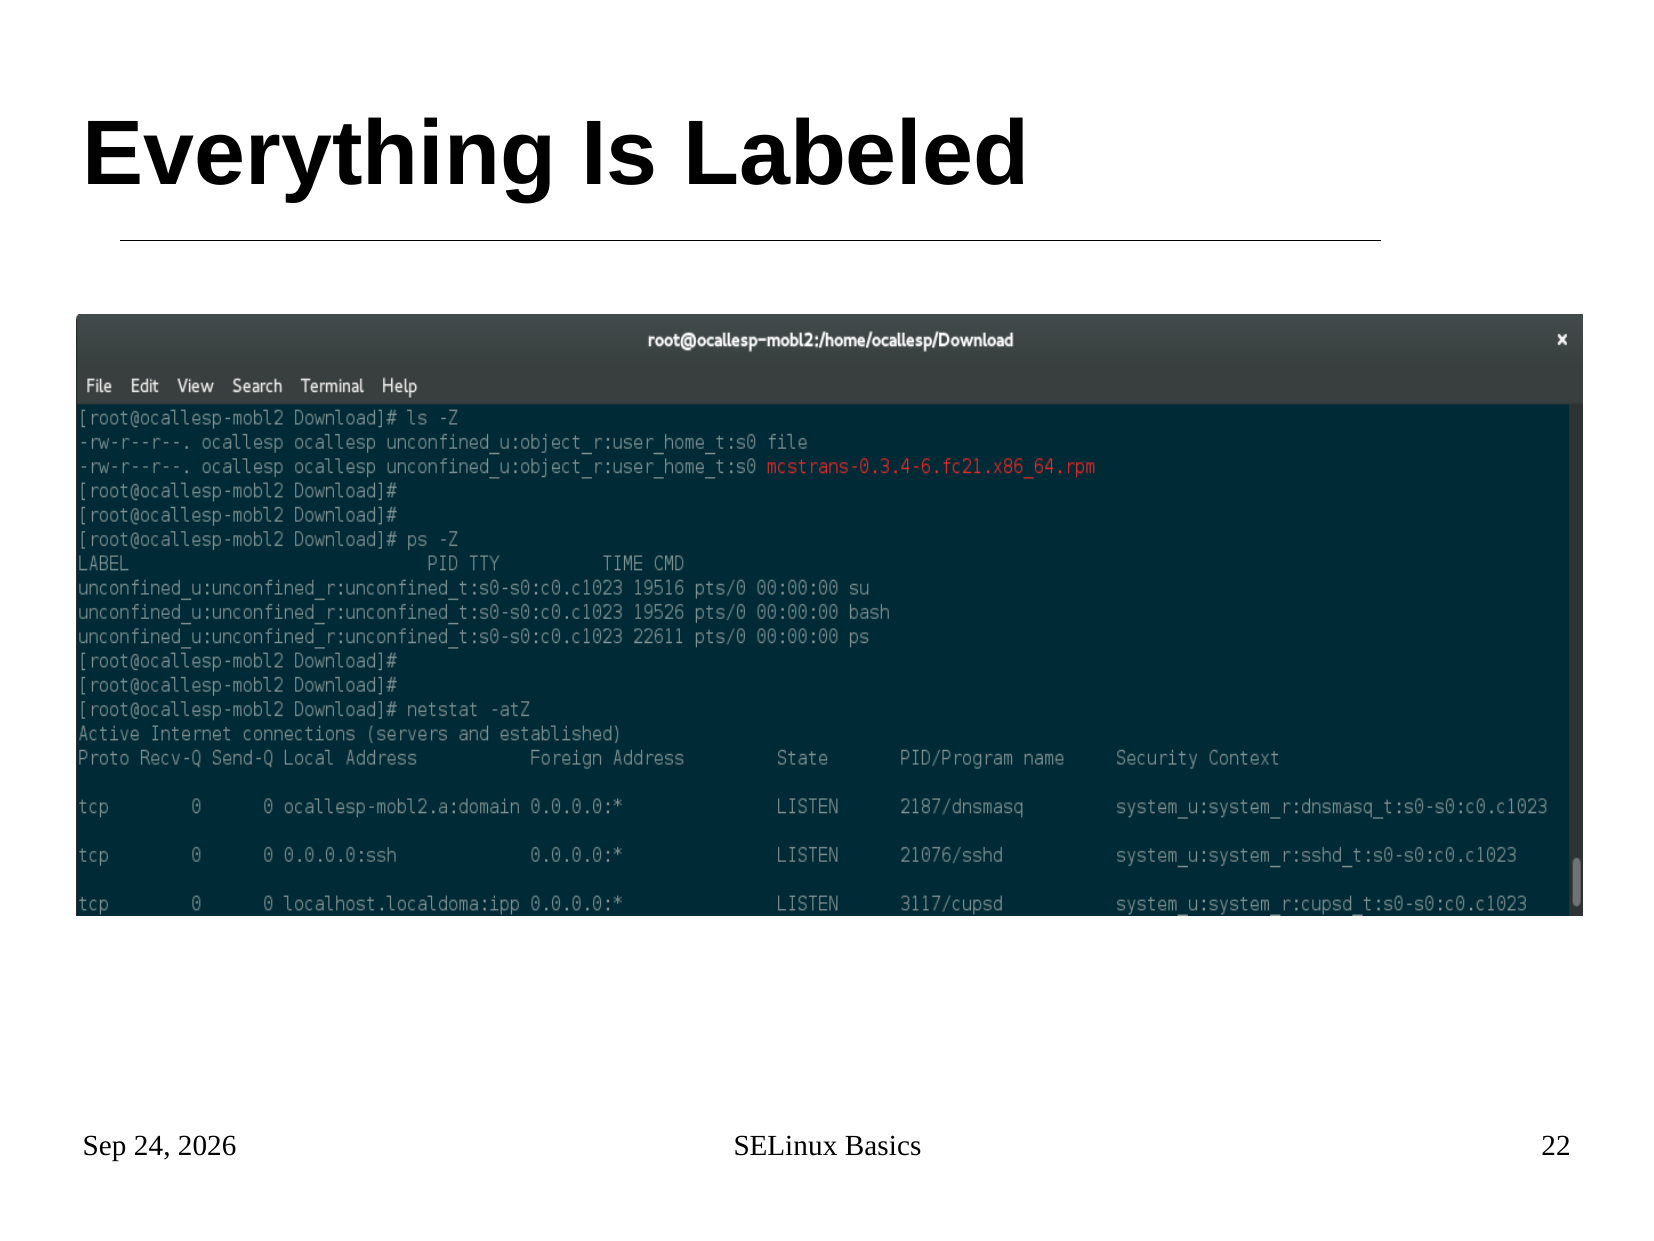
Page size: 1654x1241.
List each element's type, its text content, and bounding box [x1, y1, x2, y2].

picture [553, 896, 560, 905]
picture [1118, 750, 1125, 757]
picture [820, 629, 827, 643]
picture [439, 730, 446, 740]
picture [666, 610, 672, 618]
picture [789, 463, 796, 473]
picture [594, 799, 601, 813]
picture [162, 584, 169, 594]
picture [481, 609, 488, 618]
picture [100, 536, 107, 546]
picture [203, 414, 210, 424]
picture [111, 683, 118, 691]
picture [1005, 803, 1012, 813]
picture [92, 511, 98, 521]
picture [974, 900, 981, 910]
picture [92, 536, 98, 545]
picture [994, 807, 1001, 813]
picture [1498, 847, 1505, 853]
picture [203, 681, 210, 691]
picture [604, 587, 610, 594]
picture [881, 459, 888, 473]
picture [1159, 803, 1166, 813]
picture [121, 754, 128, 764]
picture [316, 706, 333, 715]
picture [347, 681, 354, 691]
picture [1303, 799, 1310, 813]
picture [296, 584, 303, 594]
picture [1395, 896, 1402, 910]
picture [316, 681, 333, 691]
picture [306, 536, 316, 546]
picture [522, 580, 529, 594]
picture [532, 730, 539, 740]
picture [655, 610, 662, 618]
picture [1518, 896, 1525, 910]
picture [789, 629, 796, 643]
picture [224, 754, 229, 764]
picture [850, 584, 857, 594]
picture [285, 608, 292, 618]
picture [316, 536, 333, 545]
picture [398, 900, 405, 910]
picture [213, 657, 220, 671]
picture [986, 754, 992, 763]
picture [347, 463, 354, 473]
picture [431, 704, 435, 716]
picture [676, 754, 683, 760]
picture [234, 536, 241, 545]
picture [193, 511, 200, 521]
picture [696, 584, 703, 597]
picture [604, 611, 610, 618]
picture [902, 799, 909, 805]
picture [994, 854, 1001, 861]
picture [234, 633, 240, 643]
picture [460, 900, 467, 910]
picture [1005, 754, 1012, 764]
picture [409, 536, 416, 546]
picture [1148, 755, 1155, 764]
picture [922, 847, 929, 861]
picture [1015, 459, 1022, 473]
picture [429, 584, 436, 594]
picture [1251, 754, 1258, 764]
picture [511, 608, 518, 618]
picture [419, 900, 426, 910]
picture [162, 487, 169, 497]
picture [388, 677, 396, 691]
picture [1231, 754, 1238, 763]
picture [203, 540, 210, 546]
picture [460, 803, 467, 813]
picture [337, 803, 344, 813]
picture [326, 730, 333, 740]
picture [244, 730, 250, 740]
picture [1118, 900, 1125, 910]
picture [162, 633, 169, 643]
picture [645, 604, 652, 616]
picture [1056, 754, 1063, 764]
picture [470, 900, 477, 910]
picture [801, 460, 805, 473]
picture [100, 681, 107, 691]
picture [902, 750, 909, 759]
picture [994, 900, 1001, 910]
picture [92, 414, 98, 424]
picture [255, 414, 262, 424]
picture [1364, 803, 1371, 813]
picture [234, 706, 241, 715]
picture [203, 463, 210, 473]
picture [676, 583, 683, 594]
picture [696, 438, 703, 446]
picture [594, 580, 601, 594]
picture [850, 633, 857, 646]
picture [316, 900, 323, 910]
picture [501, 900, 508, 910]
picture [1210, 900, 1217, 910]
picture [92, 487, 98, 497]
picture [296, 900, 303, 910]
picture [224, 463, 231, 473]
picture [368, 653, 375, 667]
picture [275, 633, 282, 643]
picture [132, 679, 138, 690]
picture [1436, 851, 1442, 861]
picture [213, 511, 220, 525]
picture [696, 463, 703, 473]
picture [265, 799, 272, 813]
picture [368, 702, 375, 716]
picture [799, 580, 806, 587]
picture [1385, 900, 1392, 910]
picture [624, 438, 631, 448]
picture [481, 633, 488, 643]
picture [974, 803, 981, 813]
picture [213, 463, 219, 473]
picture [92, 657, 98, 667]
picture [234, 487, 241, 497]
picture [316, 414, 333, 424]
picture [111, 536, 118, 544]
picture [1015, 803, 1022, 813]
picture [1169, 851, 1176, 861]
picture [615, 750, 621, 764]
picture [532, 438, 539, 448]
picture [100, 556, 107, 570]
picture [994, 463, 1000, 473]
picture [676, 438, 683, 448]
picture [100, 706, 107, 716]
picture [655, 586, 662, 594]
picture [594, 629, 601, 643]
picture [162, 414, 169, 424]
picture [195, 730, 210, 734]
picture [1169, 803, 1176, 812]
picture [378, 584, 385, 594]
picture [1446, 900, 1452, 910]
picture [696, 633, 703, 646]
picture [111, 633, 118, 641]
picture [347, 847, 354, 859]
picture [275, 702, 282, 716]
picture [316, 657, 333, 667]
picture [963, 758, 971, 764]
picture [100, 608, 106, 618]
picture [368, 508, 375, 521]
picture [922, 459, 929, 473]
picture [431, 730, 437, 739]
picture [1446, 799, 1453, 813]
picture [429, 633, 436, 643]
picture [285, 847, 292, 861]
picture [357, 900, 364, 910]
picture [439, 706, 446, 716]
picture [1138, 807, 1145, 813]
picture [460, 706, 467, 716]
picture [604, 637, 611, 643]
picture [594, 847, 601, 861]
picture [193, 681, 200, 691]
picture [614, 604, 621, 618]
picture [1375, 851, 1381, 861]
picture [1416, 847, 1423, 861]
picture [491, 580, 498, 594]
picture [90, 730, 96, 740]
picture [799, 604, 806, 618]
picture [799, 896, 806, 903]
picture [439, 584, 446, 594]
picture [594, 604, 601, 618]
picture [963, 459, 971, 473]
picture [80, 726, 86, 740]
picture [481, 584, 488, 594]
picture [758, 580, 765, 587]
picture [224, 438, 231, 448]
picture [542, 633, 548, 643]
picture [1354, 803, 1361, 813]
picture [76, 314, 1583, 916]
picture [1467, 851, 1473, 861]
picture [439, 900, 446, 910]
picture [553, 604, 560, 614]
picture [769, 580, 775, 587]
picture [357, 511, 364, 521]
picture [244, 608, 251, 618]
picture [306, 463, 312, 473]
picture [1190, 803, 1197, 813]
picture [347, 487, 354, 497]
title Everything Is Labeled [82, 49, 1571, 257]
picture [111, 584, 118, 594]
picture [1231, 803, 1238, 813]
picture [378, 730, 385, 740]
picture [439, 807, 446, 813]
picture [470, 463, 477, 473]
picture [594, 730, 601, 740]
picture [676, 607, 683, 618]
picture [162, 511, 169, 521]
picture [285, 633, 292, 642]
picture [1344, 803, 1351, 813]
picture [213, 609, 220, 618]
picture [1436, 807, 1443, 813]
picture [491, 803, 498, 813]
picture [553, 799, 560, 808]
picture [296, 633, 303, 643]
picture [573, 847, 580, 861]
picture [799, 799, 806, 806]
picture [666, 556, 673, 569]
picture [470, 438, 477, 446]
picture [275, 660, 281, 667]
picture [132, 654, 138, 666]
picture [193, 706, 200, 716]
picture [953, 900, 959, 910]
picture [398, 799, 405, 813]
picture [203, 710, 210, 716]
picture [1118, 803, 1125, 813]
picture [955, 754, 961, 763]
picture [162, 706, 169, 716]
picture [244, 657, 251, 667]
picture [131, 484, 138, 496]
picture [1169, 900, 1176, 910]
picture [357, 540, 364, 546]
picture [604, 580, 611, 586]
picture [409, 706, 416, 715]
picture [100, 414, 107, 424]
picture [357, 438, 364, 448]
picture [409, 754, 416, 764]
picture [306, 414, 316, 424]
picture [532, 847, 539, 859]
picture [1405, 851, 1412, 861]
picture [563, 754, 570, 764]
picture [111, 414, 118, 424]
picture [213, 536, 220, 549]
picture [933, 896, 940, 902]
picture [347, 803, 354, 813]
picture [635, 635, 642, 643]
picture [429, 896, 435, 910]
picture [573, 609, 579, 618]
picture [347, 706, 354, 716]
picture [532, 463, 539, 473]
picture [100, 803, 107, 816]
picture [984, 803, 991, 812]
picture [1159, 851, 1165, 861]
picture [316, 511, 333, 521]
picture [388, 410, 396, 424]
picture [162, 536, 169, 546]
picture [213, 681, 220, 695]
picture [953, 463, 959, 473]
picture [830, 580, 837, 587]
picture [686, 463, 693, 472]
picture [255, 511, 262, 521]
picture [522, 463, 529, 471]
picture [234, 584, 240, 594]
picture [1539, 799, 1546, 813]
picture [347, 900, 354, 910]
picture [779, 463, 784, 473]
picture [387, 483, 396, 497]
picture [481, 435, 488, 448]
picture [203, 487, 210, 497]
picture [717, 608, 724, 618]
picture [92, 681, 98, 691]
picture [111, 487, 118, 497]
picture [111, 706, 118, 714]
picture [1035, 459, 1042, 473]
picture [964, 901, 971, 910]
picture [1138, 851, 1145, 861]
picture [861, 459, 868, 473]
picture [398, 754, 405, 764]
picture [1323, 900, 1330, 910]
picture [419, 414, 426, 424]
picture [347, 438, 354, 448]
picture [306, 803, 313, 813]
picture [368, 438, 375, 448]
picture [92, 754, 98, 764]
picture [624, 556, 631, 570]
picture [1467, 803, 1473, 813]
picture [553, 580, 560, 594]
picture [1518, 799, 1525, 813]
picture [244, 511, 251, 521]
picture [131, 730, 138, 740]
picture [717, 584, 724, 594]
picture [296, 410, 303, 424]
picture [666, 463, 673, 472]
picture [244, 633, 251, 643]
picture [974, 851, 981, 857]
picture [655, 754, 662, 764]
picture [1210, 803, 1217, 813]
picture [316, 756, 323, 764]
picture [244, 414, 251, 424]
picture [542, 608, 548, 618]
picture [758, 604, 765, 618]
picture [162, 657, 169, 667]
picture [1138, 754, 1144, 764]
picture [306, 633, 313, 643]
picture [1138, 900, 1145, 910]
picture [789, 580, 796, 594]
picture [213, 585, 220, 594]
picture [696, 608, 703, 622]
picture [522, 604, 529, 618]
picture [1477, 900, 1483, 910]
picture [90, 556, 97, 570]
picture [80, 750, 87, 759]
picture [963, 803, 971, 812]
picture [318, 799, 322, 813]
picture [624, 463, 631, 473]
picture [368, 532, 375, 546]
picture [92, 438, 109, 448]
picture [1046, 459, 1053, 473]
picture [1333, 900, 1340, 910]
picture [296, 653, 303, 667]
picture [296, 438, 303, 448]
picture [306, 681, 316, 691]
picture [347, 511, 354, 521]
picture [624, 754, 631, 761]
picture [244, 536, 251, 546]
picture [398, 463, 405, 472]
picture [419, 438, 426, 448]
picture [100, 851, 107, 865]
picture [481, 459, 488, 473]
picture [542, 754, 549, 764]
picture [275, 507, 282, 513]
picture [306, 657, 316, 667]
picture [419, 536, 426, 546]
picture [92, 706, 98, 715]
picture [183, 730, 190, 740]
picture [100, 900, 107, 914]
picture [1005, 459, 1012, 473]
picture [799, 754, 806, 764]
picture [141, 515, 149, 521]
picture [306, 608, 313, 618]
picture [387, 896, 393, 910]
picture [388, 507, 396, 521]
picture [676, 463, 683, 473]
picture [100, 487, 107, 497]
picture [265, 760, 272, 767]
picture [162, 608, 169, 618]
picture [573, 896, 580, 910]
picture [193, 896, 200, 910]
picture [357, 487, 364, 497]
picture [1498, 854, 1504, 861]
picture [368, 411, 375, 424]
picture [481, 803, 488, 812]
picture [635, 463, 642, 473]
picture [532, 896, 539, 910]
picture [265, 438, 272, 444]
picture [193, 657, 200, 667]
picture [378, 851, 385, 857]
picture [387, 532, 395, 545]
picture [193, 799, 200, 813]
picture [1498, 896, 1505, 910]
picture [830, 631, 837, 643]
picture [100, 657, 107, 667]
picture [1261, 803, 1268, 812]
picture [244, 584, 251, 594]
picture [296, 754, 303, 764]
picture [1313, 851, 1320, 857]
picture [511, 633, 518, 643]
picture [1159, 900, 1166, 910]
picture [840, 463, 847, 473]
picture [614, 580, 621, 594]
picture [573, 799, 580, 813]
picture [255, 487, 262, 497]
picture [922, 799, 929, 813]
picture [316, 438, 323, 448]
picture [830, 604, 837, 616]
picture [213, 414, 220, 428]
picture [552, 438, 559, 448]
picture [275, 483, 282, 489]
picture [984, 900, 991, 910]
picture [1333, 851, 1340, 861]
picture [296, 608, 303, 614]
picture [275, 410, 282, 416]
picture [737, 604, 744, 618]
picture [491, 629, 498, 643]
picture [686, 438, 693, 448]
picture [387, 702, 395, 716]
picture [1231, 851, 1238, 857]
picture [213, 756, 220, 764]
picture [388, 754, 395, 762]
picture [285, 730, 292, 740]
picture [553, 629, 560, 638]
picture [368, 466, 375, 473]
picture [357, 803, 364, 813]
picture [1323, 803, 1330, 813]
picture [299, 509, 303, 521]
picture [522, 629, 529, 643]
picture [594, 754, 601, 764]
picture [213, 706, 220, 719]
picture [1303, 851, 1310, 861]
picture [964, 851, 970, 861]
picture [347, 657, 354, 667]
picture [1529, 799, 1536, 813]
picture [1251, 851, 1258, 860]
picture [244, 681, 251, 691]
picture [1068, 463, 1084, 476]
picture [203, 511, 210, 521]
picture [203, 438, 210, 448]
picture [132, 509, 138, 520]
picture [419, 730, 426, 740]
picture [439, 633, 446, 643]
picture [820, 604, 827, 618]
picture [142, 706, 149, 712]
picture [799, 903, 806, 910]
picture [575, 461, 579, 473]
picture [234, 511, 241, 521]
picture [234, 681, 241, 691]
picture [357, 414, 364, 424]
picture [1118, 757, 1125, 764]
picture [162, 681, 169, 691]
picture [511, 803, 518, 812]
picture [213, 438, 219, 448]
picture [100, 511, 107, 521]
picture [306, 754, 312, 764]
picture [388, 803, 395, 813]
picture [419, 463, 426, 473]
picture [552, 463, 560, 473]
picture [666, 754, 673, 764]
picture [717, 633, 724, 643]
picture [1251, 900, 1258, 910]
picture [1426, 896, 1433, 910]
picture [234, 414, 241, 424]
picture [597, 898, 601, 908]
picture [172, 611, 179, 618]
picture [1498, 803, 1504, 813]
picture [306, 511, 316, 521]
picture [285, 584, 292, 593]
picture [1251, 803, 1258, 813]
picture [1261, 900, 1268, 909]
picture [1190, 852, 1197, 861]
picture [255, 730, 262, 740]
picture [820, 580, 827, 594]
picture [1508, 896, 1515, 902]
picture [131, 415, 137, 427]
picture [357, 706, 364, 716]
picture [368, 483, 375, 497]
picture [100, 584, 106, 594]
picture [635, 754, 642, 764]
picture [141, 750, 148, 763]
picture [1190, 900, 1197, 910]
picture [768, 604, 775, 618]
picture [306, 900, 312, 910]
picture [542, 584, 548, 594]
picture [1035, 754, 1042, 764]
picture [573, 584, 579, 594]
picture [255, 438, 261, 448]
picture [387, 653, 396, 667]
picture [820, 463, 827, 473]
picture [450, 900, 457, 910]
picture [553, 847, 560, 857]
picture [152, 754, 159, 764]
picture [779, 757, 786, 764]
picture [244, 487, 251, 497]
picture [275, 438, 282, 448]
picture [737, 629, 744, 643]
picture [265, 463, 272, 473]
picture [768, 629, 775, 643]
picture [285, 803, 292, 813]
picture [604, 730, 611, 740]
picture [357, 681, 364, 691]
picture [573, 730, 580, 740]
picture [1508, 847, 1515, 861]
picture [131, 703, 138, 717]
picture [502, 706, 508, 716]
picture [142, 685, 149, 691]
picture [1118, 851, 1125, 857]
picture [470, 803, 477, 813]
picture [614, 629, 621, 643]
picture [306, 584, 313, 594]
picture [429, 608, 436, 617]
picture [296, 534, 303, 546]
picture [522, 440, 529, 448]
picture [419, 706, 426, 716]
picture [635, 438, 640, 448]
picture [275, 490, 282, 497]
picture [511, 730, 518, 740]
picture [255, 633, 262, 642]
picture [501, 730, 508, 740]
picture [902, 854, 908, 861]
picture [234, 657, 241, 667]
picture [994, 754, 1001, 764]
picture [255, 657, 262, 667]
picture [368, 678, 375, 691]
picture [799, 438, 806, 448]
picture [779, 750, 785, 757]
picture [573, 437, 579, 448]
picture [111, 611, 118, 618]
picture [326, 847, 333, 861]
picture [357, 657, 364, 667]
picture [306, 438, 312, 448]
picture [902, 896, 909, 910]
picture [131, 512, 137, 524]
picture [213, 487, 220, 501]
picture [974, 754, 981, 768]
picture [378, 608, 385, 618]
picture [172, 754, 178, 764]
picture [357, 754, 364, 764]
picture [172, 633, 179, 641]
picture [1446, 847, 1453, 861]
picture [542, 730, 549, 740]
picture [244, 706, 251, 716]
picture [511, 900, 518, 914]
picture [1385, 850, 1392, 861]
picture [511, 584, 518, 594]
picture [275, 677, 282, 683]
picture [111, 657, 118, 667]
picture [90, 851, 96, 861]
picture [1365, 898, 1370, 907]
picture [583, 756, 590, 768]
picture [645, 636, 652, 643]
picture [1333, 803, 1340, 812]
picture [1231, 900, 1238, 910]
picture [1344, 900, 1351, 910]
picture [100, 754, 107, 764]
picture [213, 633, 220, 643]
picture [132, 411, 138, 423]
picture [100, 633, 106, 643]
picture [1478, 801, 1484, 813]
picture [1128, 754, 1135, 764]
picture [850, 605, 857, 618]
picture [388, 730, 395, 740]
picture [953, 803, 960, 813]
picture [737, 438, 744, 448]
picture [902, 847, 909, 853]
picture [90, 900, 96, 910]
picture [1416, 799, 1423, 813]
picture [820, 754, 827, 764]
picture [861, 608, 868, 618]
picture [902, 807, 909, 813]
picture [347, 730, 354, 740]
picture [296, 483, 303, 497]
picture [316, 467, 323, 473]
picture [460, 730, 467, 740]
picture [1488, 847, 1495, 861]
picture [1509, 799, 1514, 813]
picture [532, 799, 539, 813]
picture [357, 467, 364, 473]
picture [481, 726, 488, 740]
picture [275, 463, 282, 473]
picture [306, 487, 316, 497]
picture [111, 513, 118, 521]
picture [1405, 803, 1412, 813]
picture [758, 631, 765, 643]
picture [92, 463, 109, 473]
picture [131, 682, 136, 694]
picture [275, 653, 282, 659]
picture [347, 414, 354, 424]
picture [378, 633, 385, 643]
picture [737, 463, 744, 473]
picture [265, 896, 272, 910]
picture [799, 847, 806, 861]
picture [193, 536, 200, 546]
picture [244, 754, 251, 764]
picture [799, 631, 806, 643]
picture [1220, 754, 1227, 764]
picture [275, 532, 282, 546]
picture [131, 533, 138, 548]
picture [1416, 900, 1423, 910]
picture [604, 604, 611, 610]
picture [316, 487, 333, 497]
picture [368, 851, 375, 861]
picture [296, 463, 303, 473]
picture [255, 463, 262, 473]
picture [1508, 903, 1515, 910]
picture [203, 657, 210, 667]
picture [90, 803, 96, 813]
picture [861, 633, 868, 643]
picture [172, 584, 179, 594]
picture [419, 799, 426, 805]
picture [1261, 851, 1268, 861]
picture [193, 487, 200, 497]
picture [398, 438, 405, 448]
picture [193, 414, 200, 424]
picture [604, 629, 611, 635]
picture [737, 580, 744, 594]
picture [296, 704, 303, 716]
picture [1210, 851, 1217, 861]
picture [368, 751, 375, 764]
picture [799, 806, 806, 813]
picture [573, 633, 579, 643]
picture [306, 706, 316, 716]
picture [347, 536, 354, 546]
picture [922, 750, 928, 764]
picture [213, 730, 220, 740]
picture [162, 754, 168, 764]
